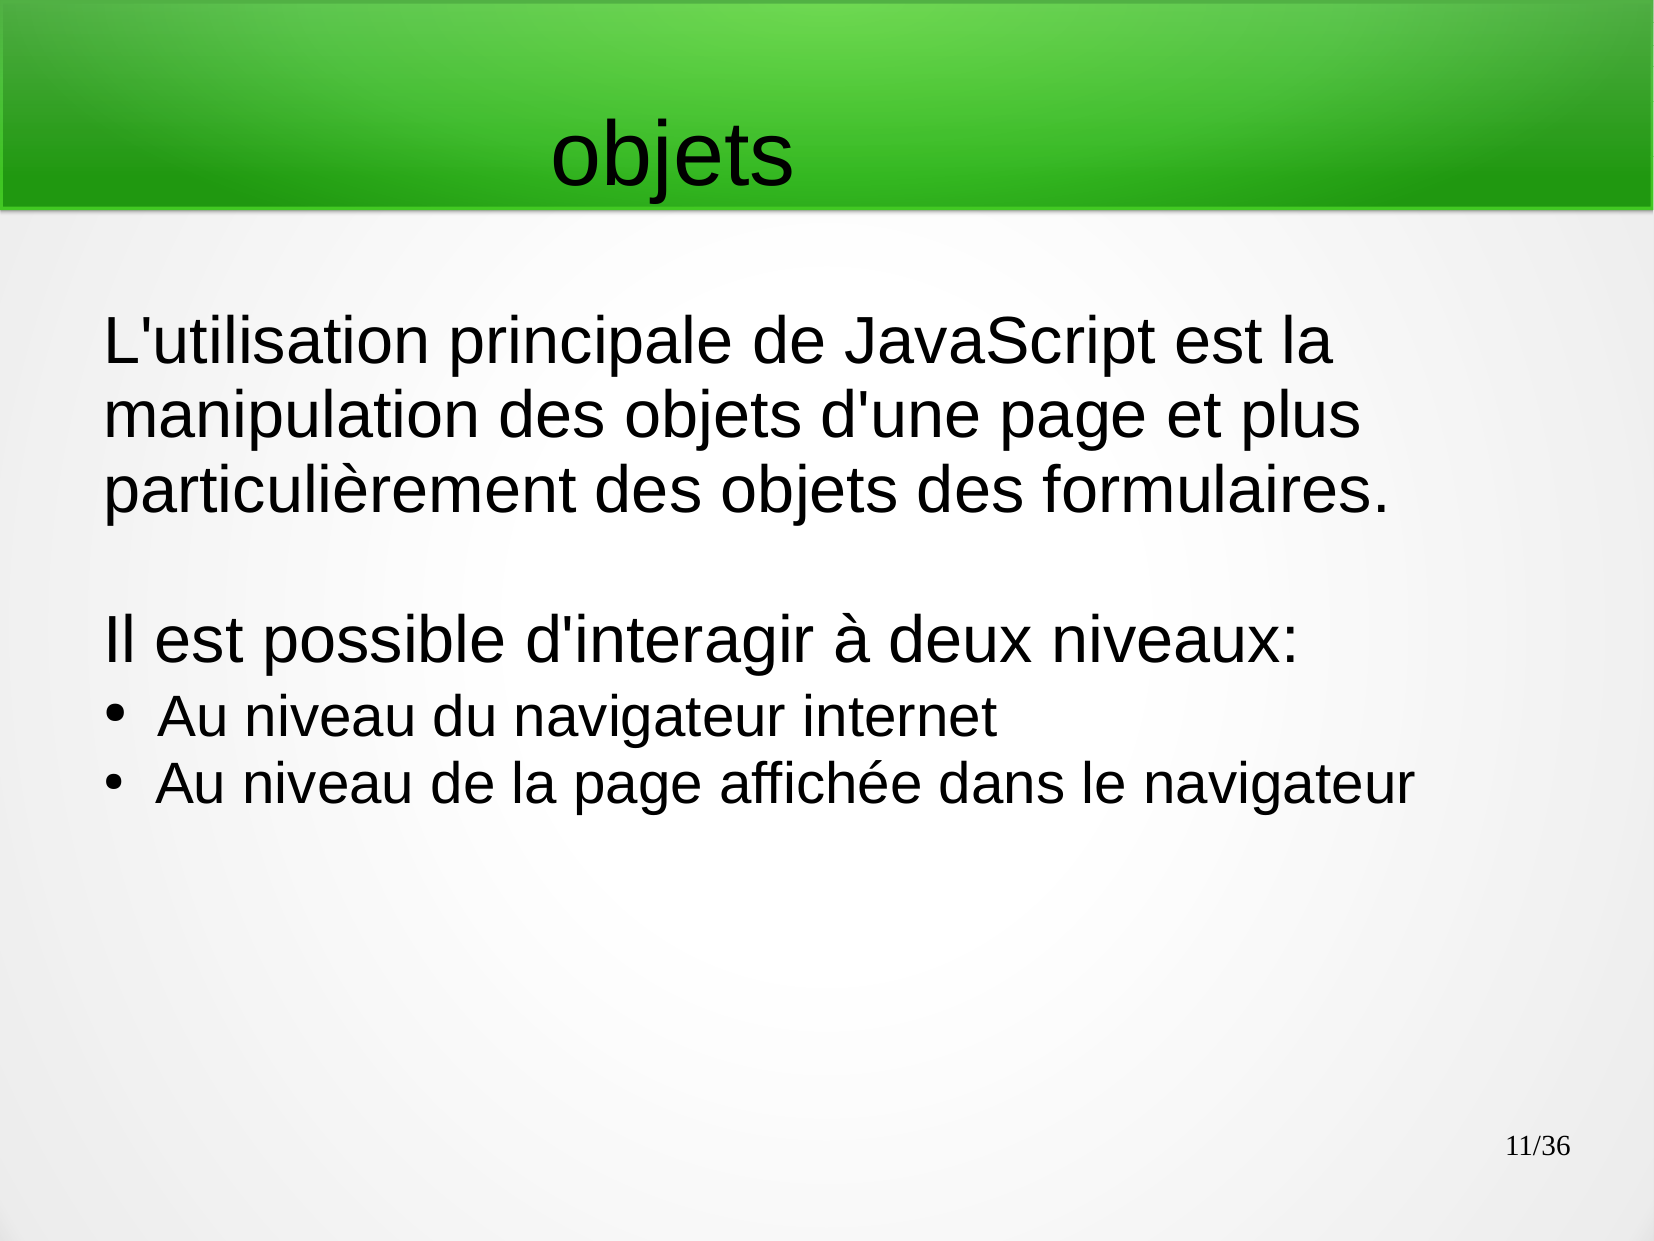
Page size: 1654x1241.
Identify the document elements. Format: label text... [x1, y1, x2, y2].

text_box L'utilisation principale de JavaScript est la manipulation des objets d'une page et plus particulièrement des objets des formulaires. Il est possible d'interagir à deux niveaux: Au niveau du navigateur internet Au niveau de la page affichée dans le navigateur [88, 295, 1565, 824]
title objets [82, 94, 1264, 213]
